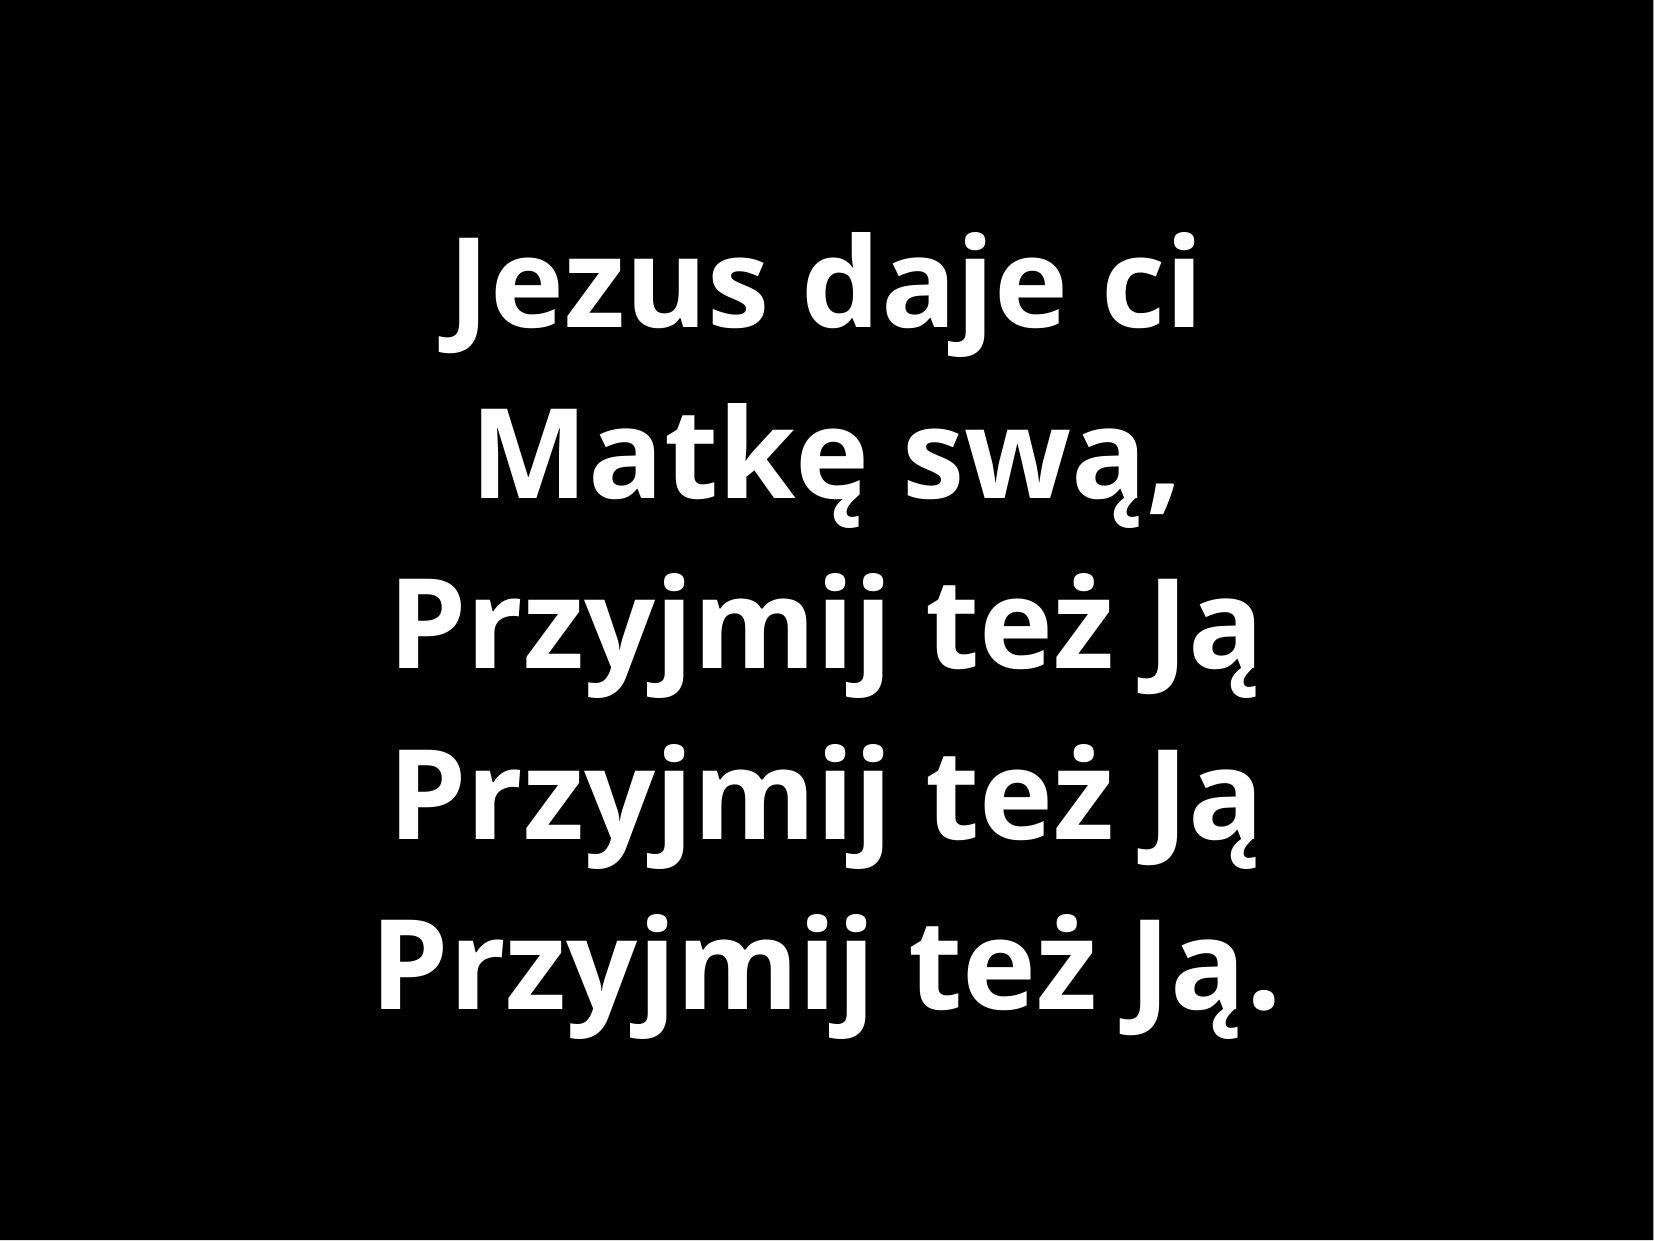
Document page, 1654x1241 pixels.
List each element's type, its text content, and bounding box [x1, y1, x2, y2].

title Jezus daje ci Matkę swą, Przyjmij też Ją Przyjmij też Ją Przyjmij też Ją. [0, 0, 1654, 1241]
